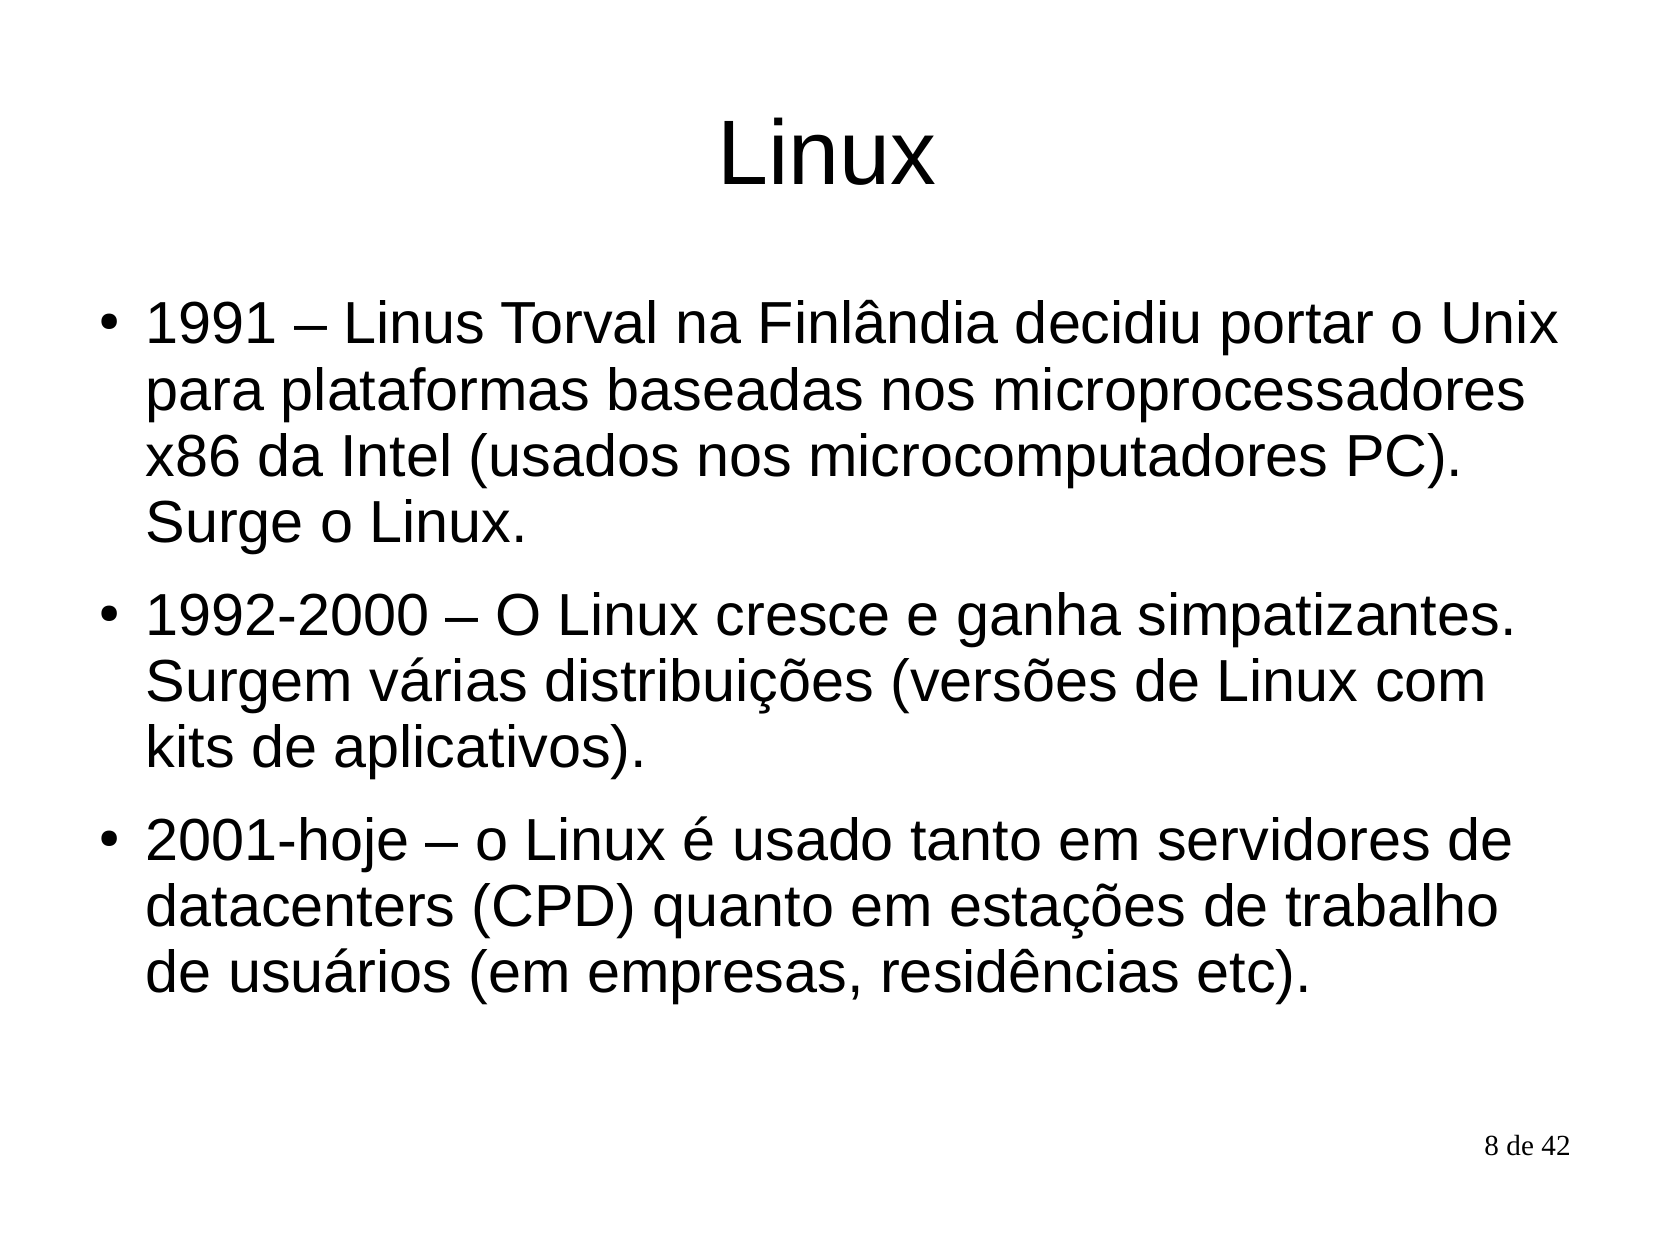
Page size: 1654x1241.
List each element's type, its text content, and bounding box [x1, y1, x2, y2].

list 1991 – Linus Torval na Finlândia decidiu portar o Unix para plataformas baseadas nos microprocessadores x86 da Intel (usados nos microcomputadores PC). Surge o Linux. 1992-2000 – O Linux cresce e ganha simpatizantes. Surgem várias distribuições (versões de Linux com kits de aplicativos). 2001-hoje – o Linux é usado tanto em servidores de datacenters (CPD) quanto em estações de trabalho de usuários (em empresas, residências etc). [82, 290, 1571, 1010]
title Linux [82, 49, 1571, 257]
